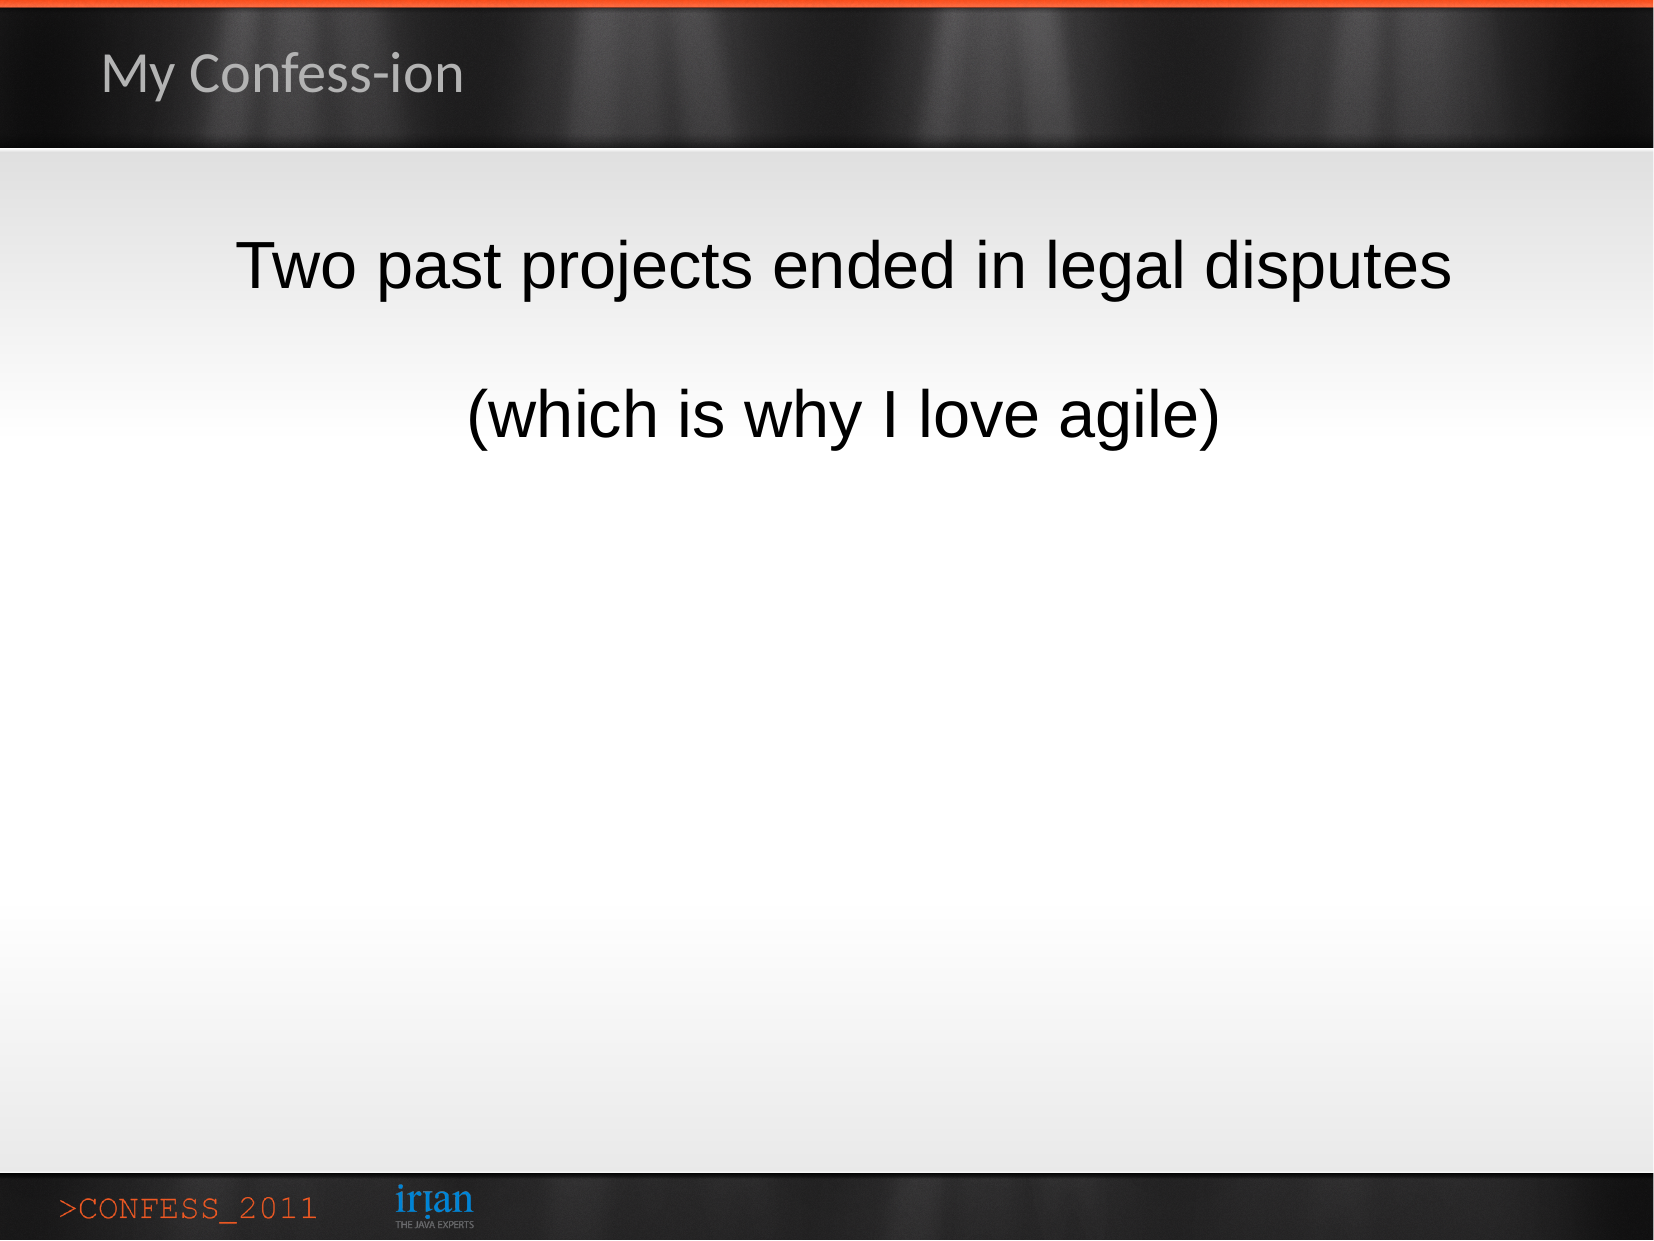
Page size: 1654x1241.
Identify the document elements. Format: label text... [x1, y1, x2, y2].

subtitle Two past projects ended in legal disputes (which is why I love agile) [100, 6, 1589, 1125]
picture [0, 0, 1654, 1240]
